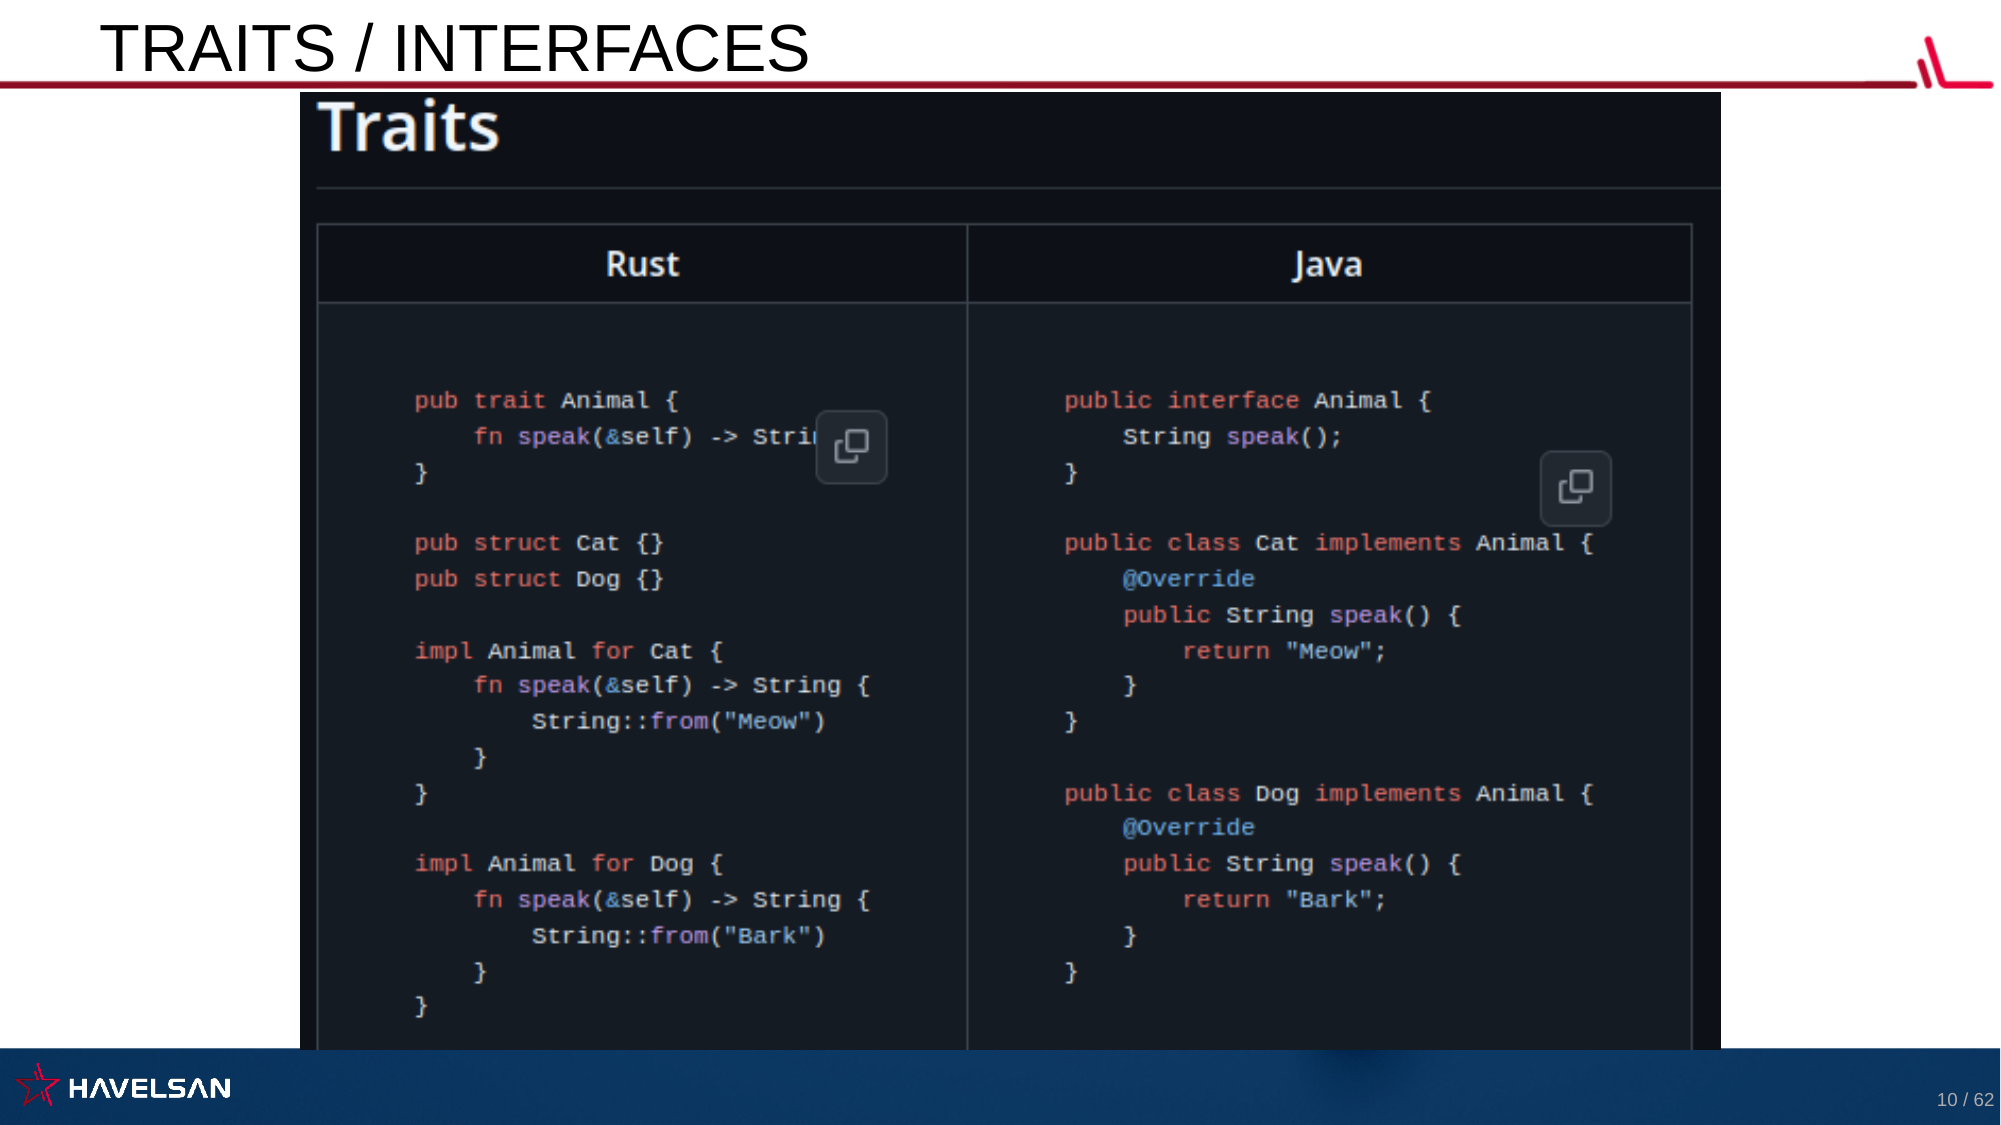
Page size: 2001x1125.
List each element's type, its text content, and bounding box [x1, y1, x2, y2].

title TRAITS / INTERFACES [99, 44, 1686, 55]
picture [0, 0, 2001, 1125]
